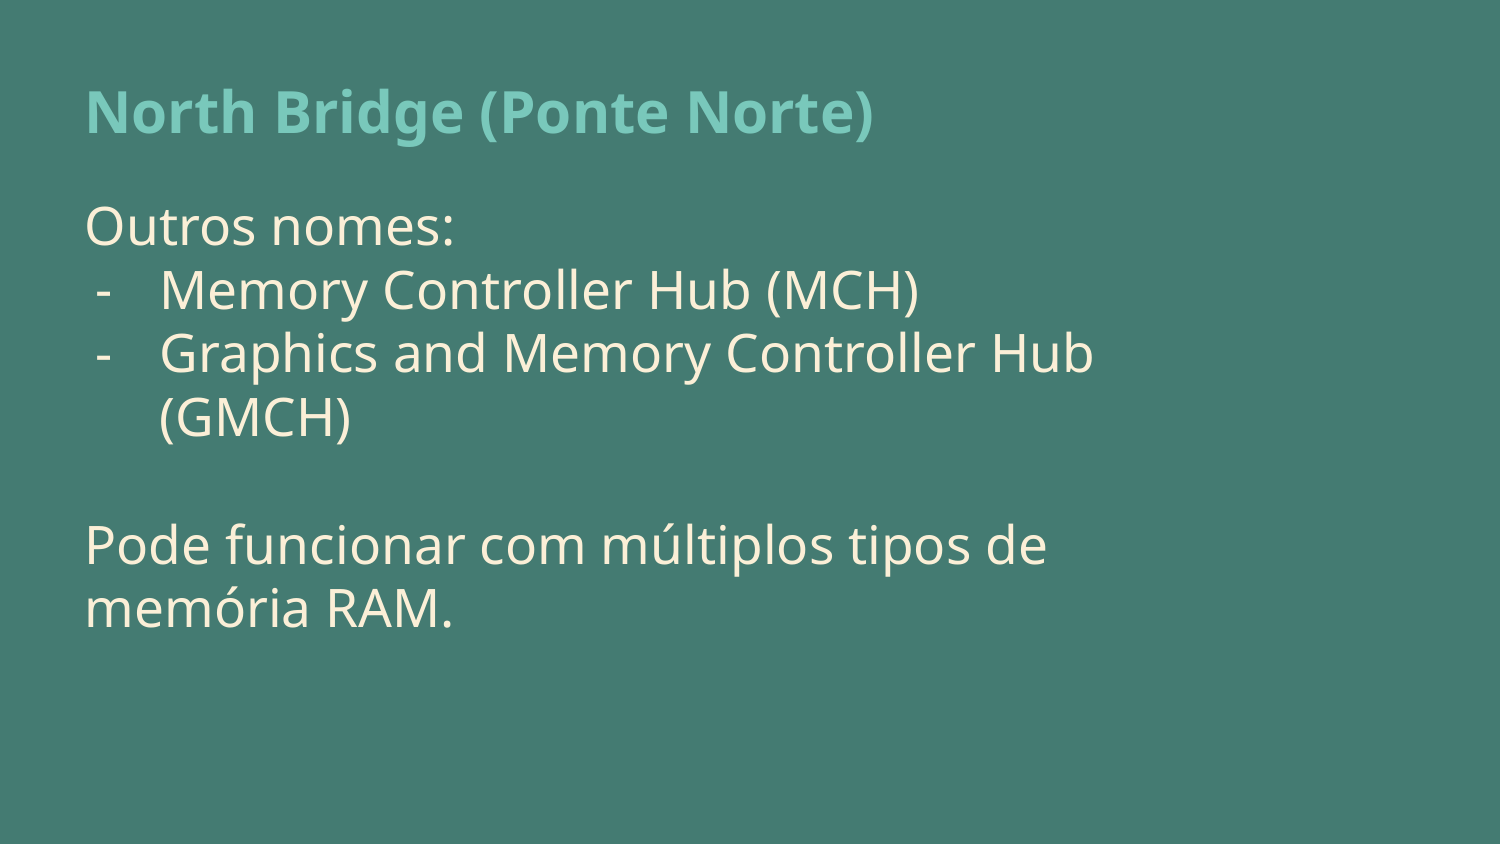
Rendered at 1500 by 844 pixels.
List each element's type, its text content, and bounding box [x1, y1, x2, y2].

list Outros nomes: Memory Controller Hub (MCH) Graphics and Memory Controller Hub (GMCH) Pode funcionar com múltiplos tipos de memória RAM. [69, 177, 1278, 717]
title North Bridge (Ponte Norte) [69, 65, 1374, 160]
